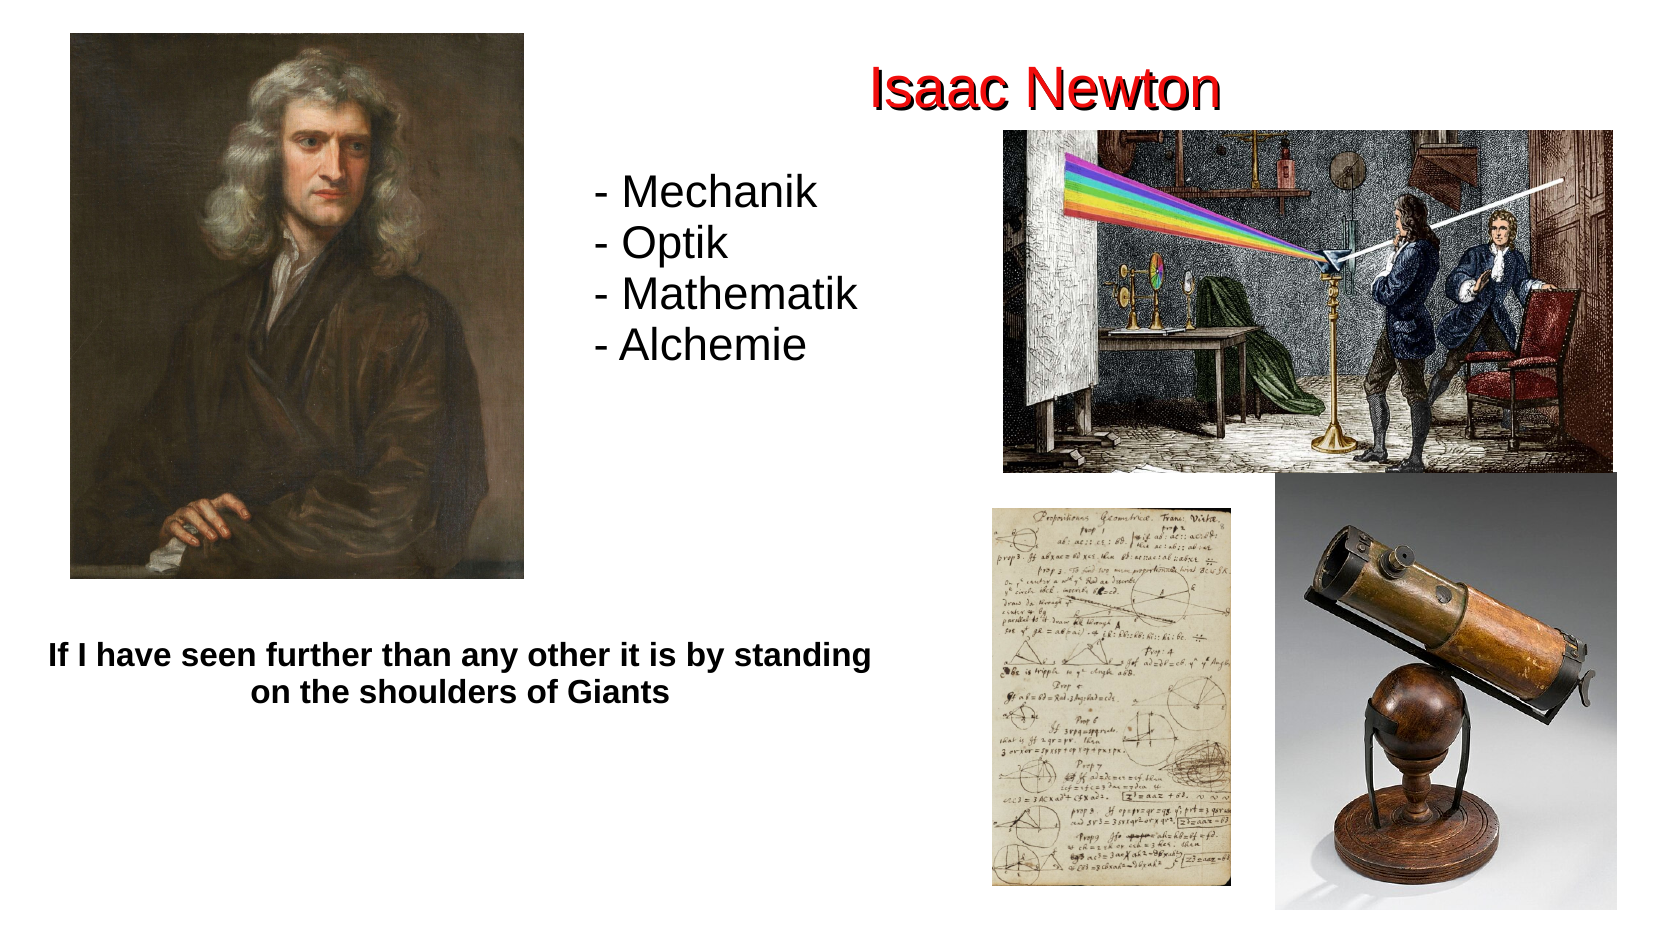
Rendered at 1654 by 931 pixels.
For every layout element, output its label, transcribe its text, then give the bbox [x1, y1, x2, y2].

picture [992, 508, 1231, 886]
text_box Isaac Newton [614, 47, 1477, 128]
picture [1003, 130, 1617, 910]
text_box - Mechanik - Optik - Mathematik - Alchemie [578, 158, 1003, 378]
picture [70, 33, 524, 579]
text_box If I have seen further than any other it is by standing on the shoulders of Giants [11, 614, 910, 733]
